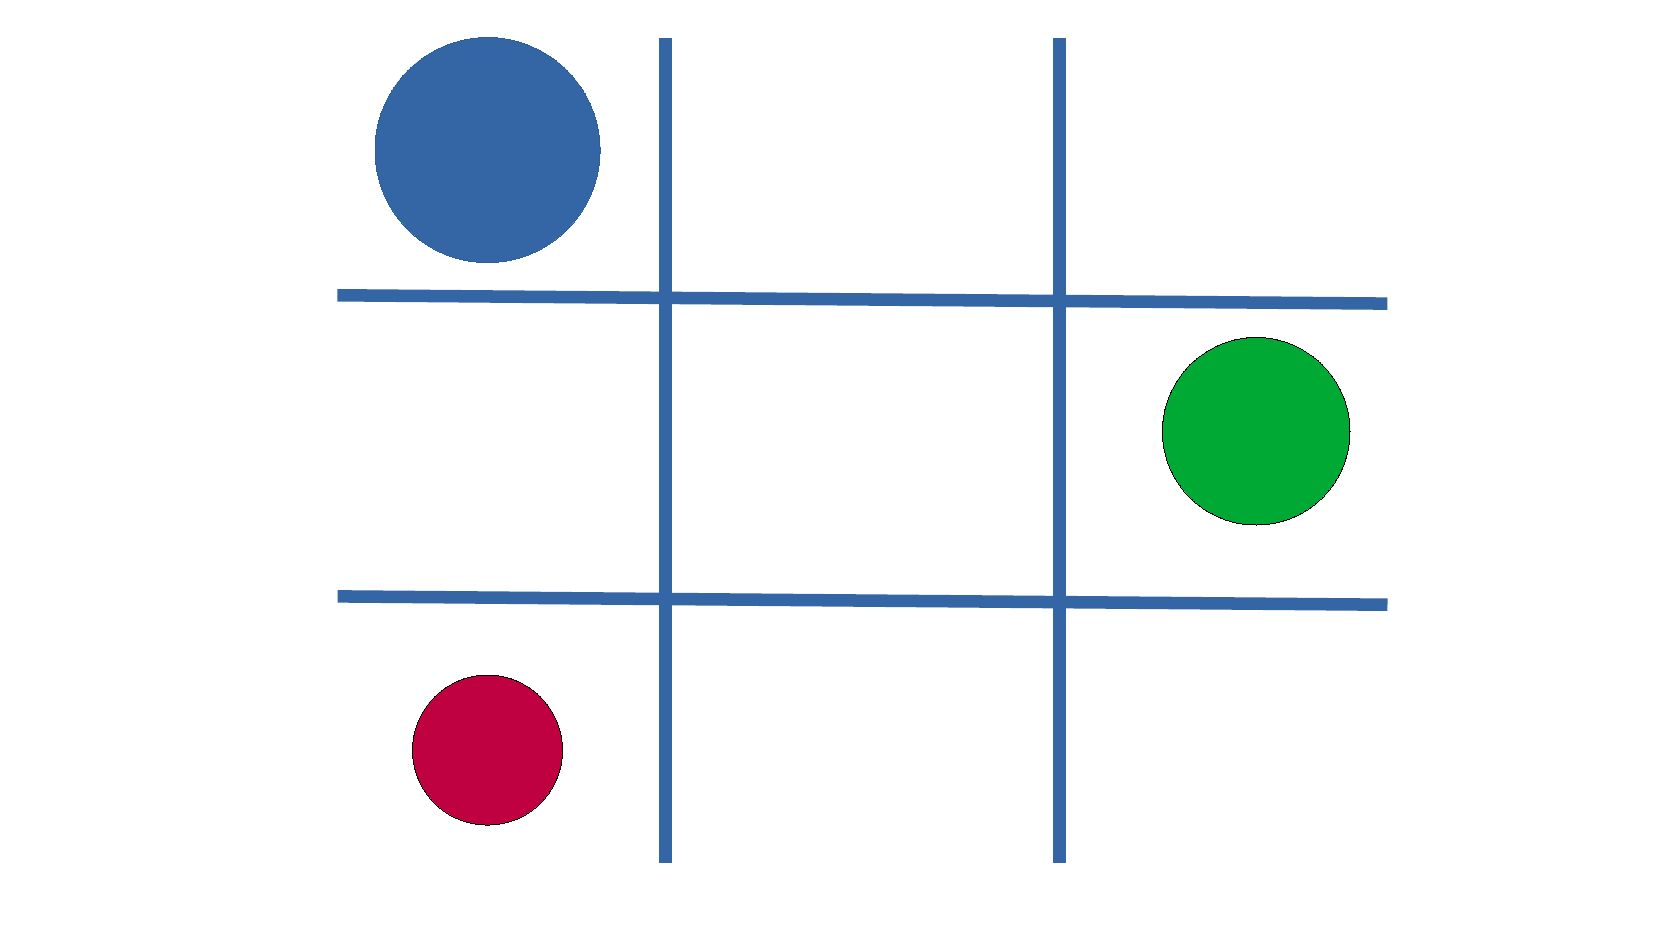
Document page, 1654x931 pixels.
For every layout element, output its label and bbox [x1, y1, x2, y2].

text_box [375, 37, 601, 263]
text_box [1162, 337, 1351, 526]
text_box [412, 675, 563, 826]
